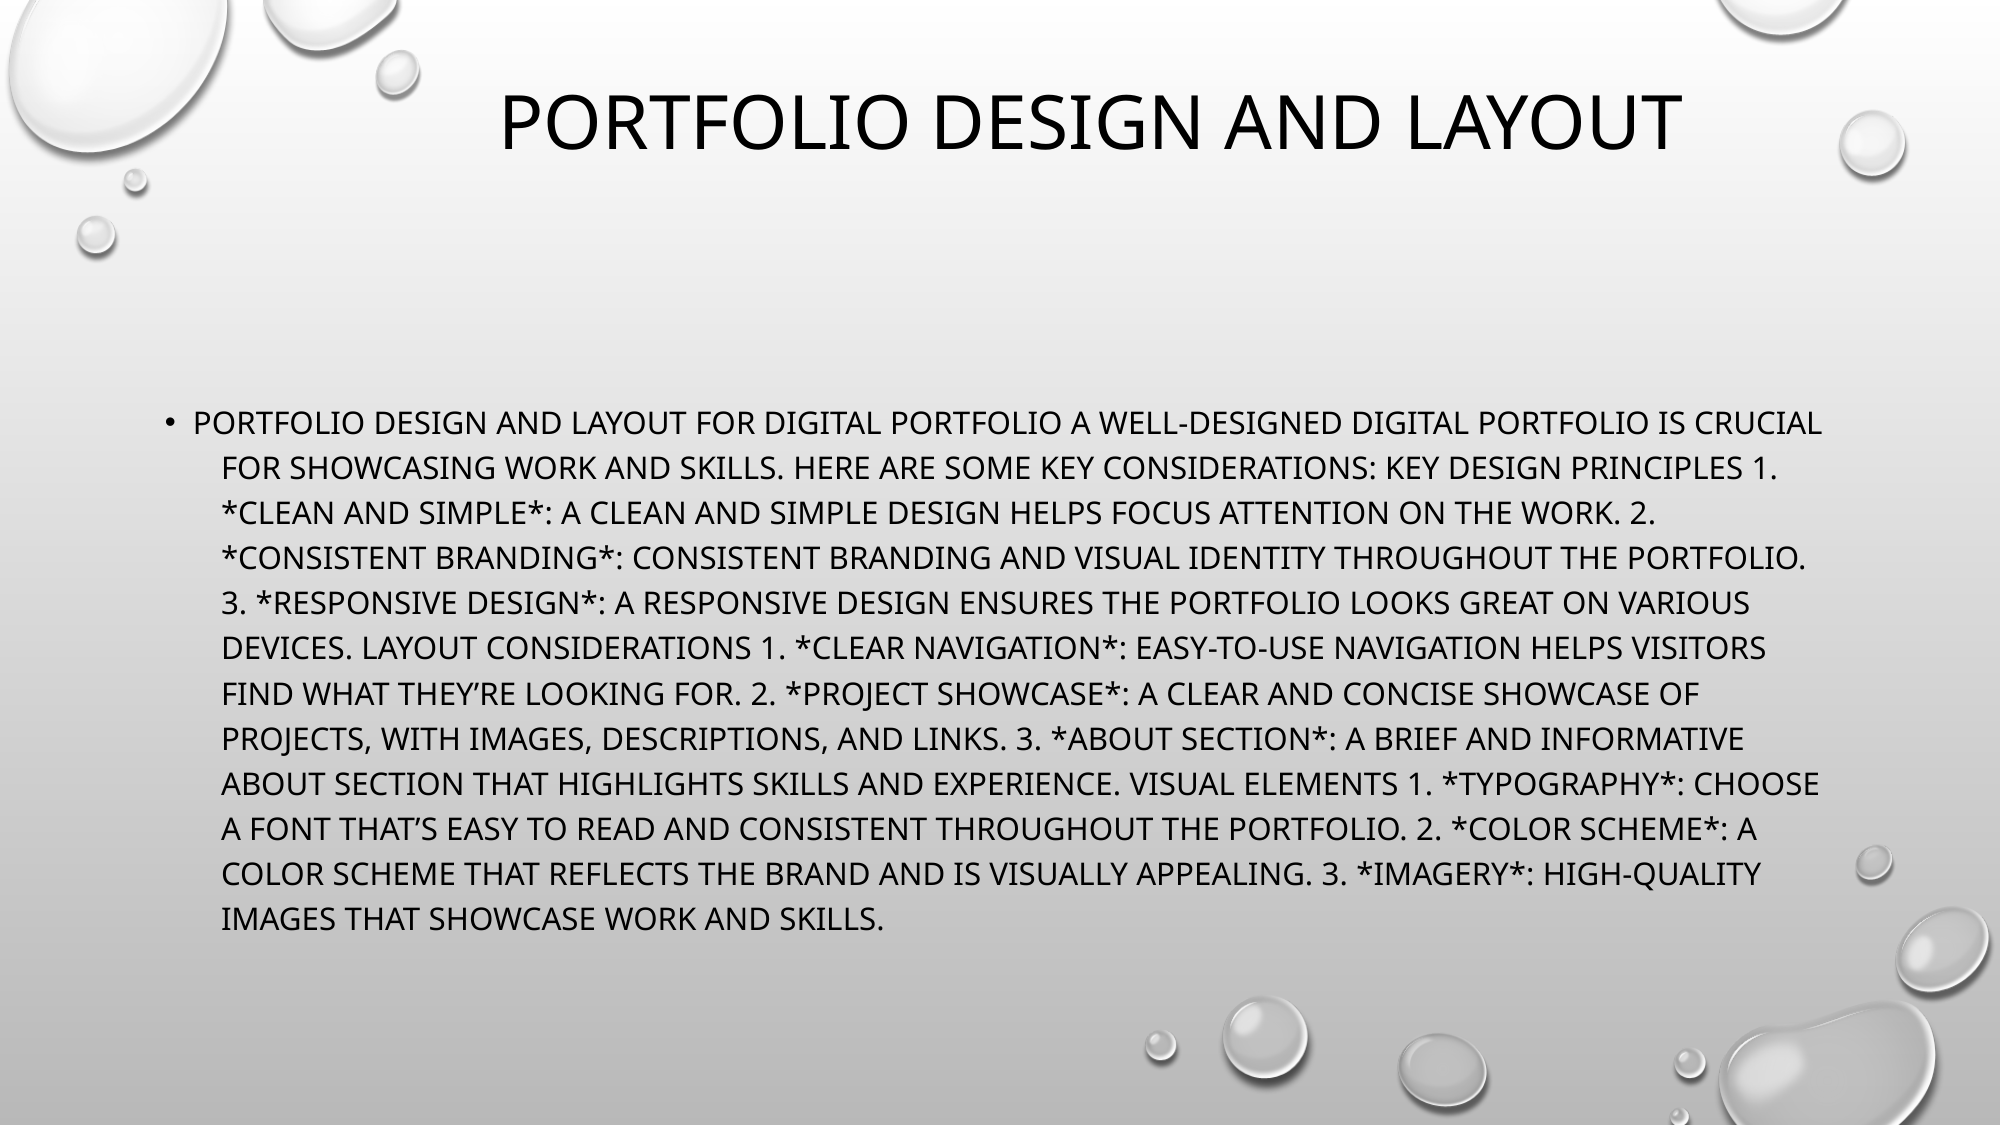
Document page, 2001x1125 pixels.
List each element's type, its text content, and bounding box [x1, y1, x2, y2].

list Portfolio Design and Layout for Digital Portfolio A well-designed digital portfolio is crucial for showcasing work and skills. Here are some key considerations: Key Design Principles 1. *Clean and Simple*: A clean and simple design helps focus attention on the work. 2. *Consistent Branding*: Consistent branding and visual identity throughout the portfolio. 3. *Responsive Design*: A responsive design ensures the portfolio looks great on various devices. Layout Considerations 1. *Clear Navigation*: Easy-to-use navigation helps visitors find what they’re looking for. 2. *Project Showcase*: A clear and concise showcase of projects, with images, descriptions, and links. 3. *About Section*: A brief and informative about section that highlights skills and experience. Visual Elements 1. *Typography*: Choose a font that’s easy to read and consistent throughout the portfolio. 2. *Color Scheme*: A color scheme that reflects the brand and is visually appealing. 3. *Imagery*: High-quality images that showcase work and skills. [795, 388, 1850, 950]
text_box [58, 364, 795, 1125]
title Portfolio design and layout [240, 0, 1942, 336]
